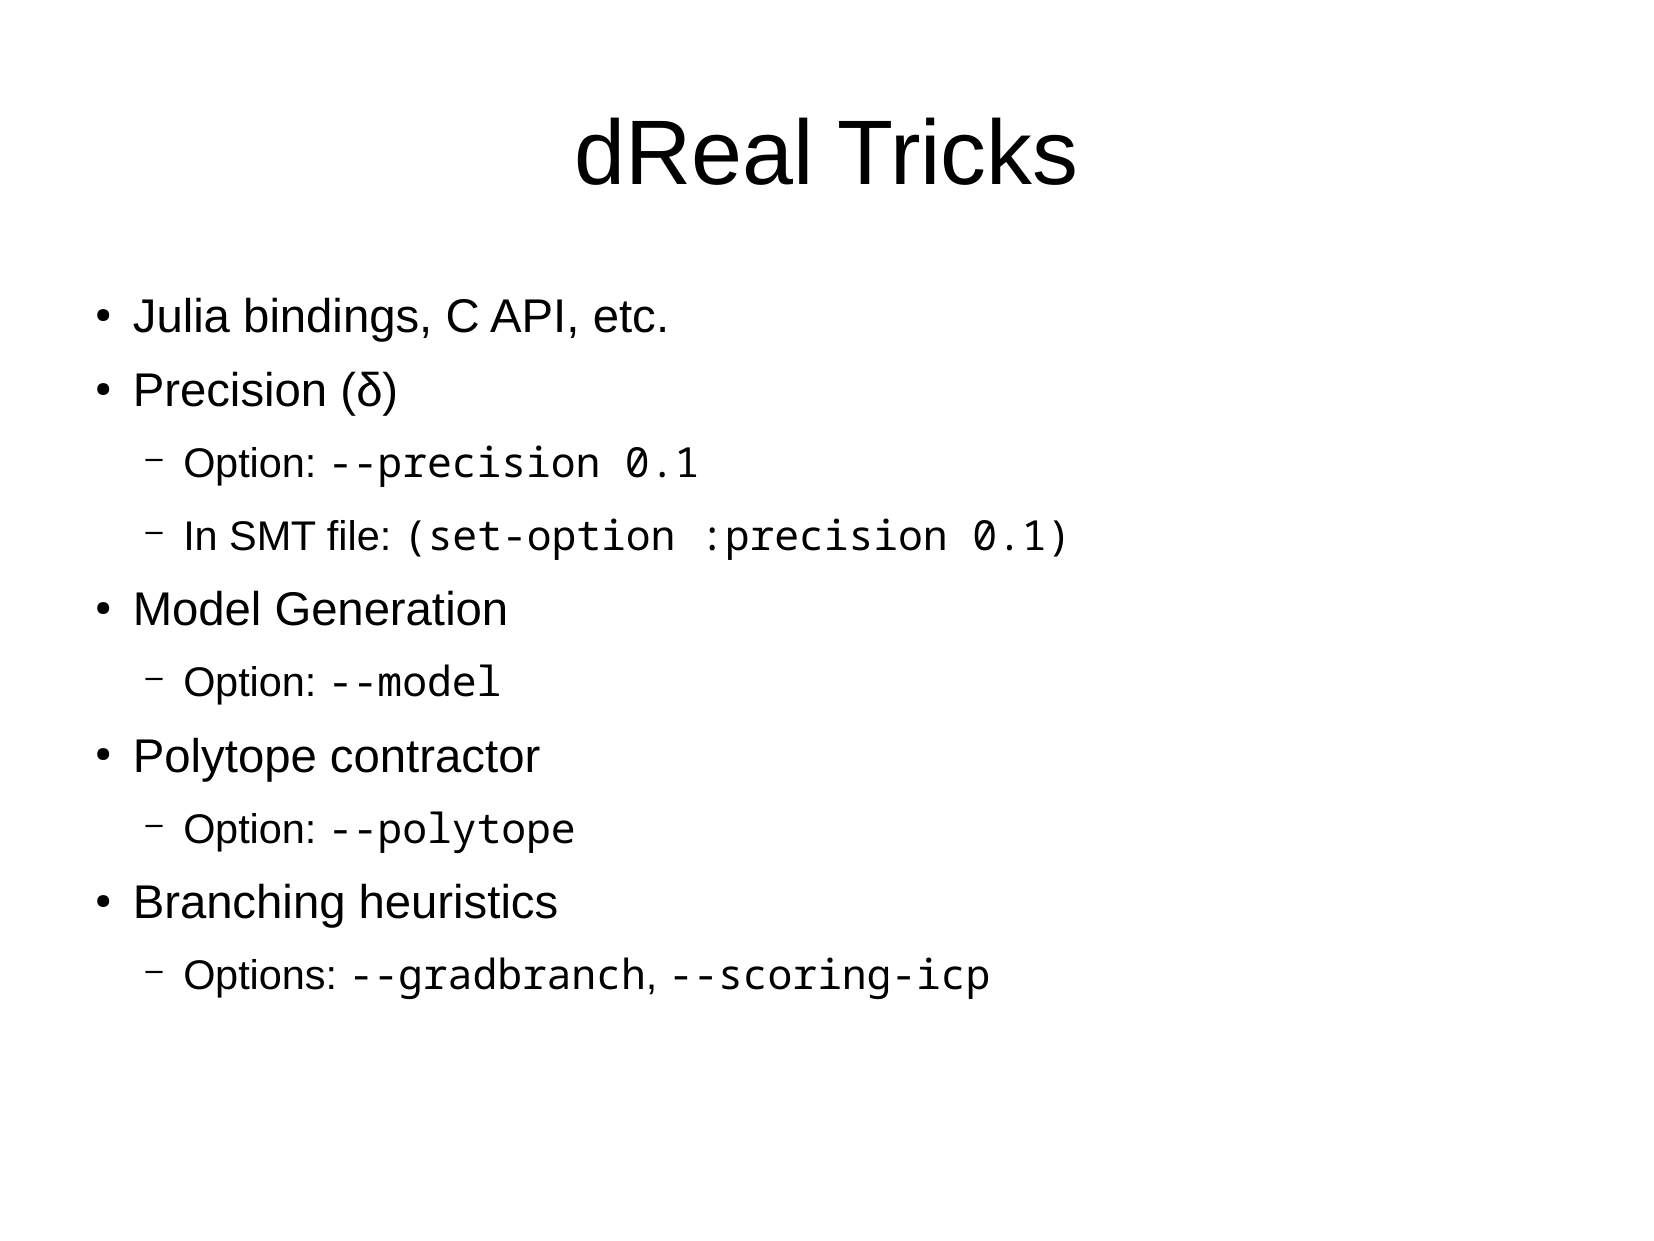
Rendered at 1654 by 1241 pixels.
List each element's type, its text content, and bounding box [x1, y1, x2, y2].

title dReal Tricks [82, 49, 1571, 257]
list Julia bindings, C API, etc. Precision (δ) Option: --precision 0.1 In SMT file: (set-option :precision 0.1) Model Generation Option: --model Polytope contractor Option: --polytope Branching heuristics Options: --gradbranch, --scoring-icp [82, 290, 1571, 1010]
